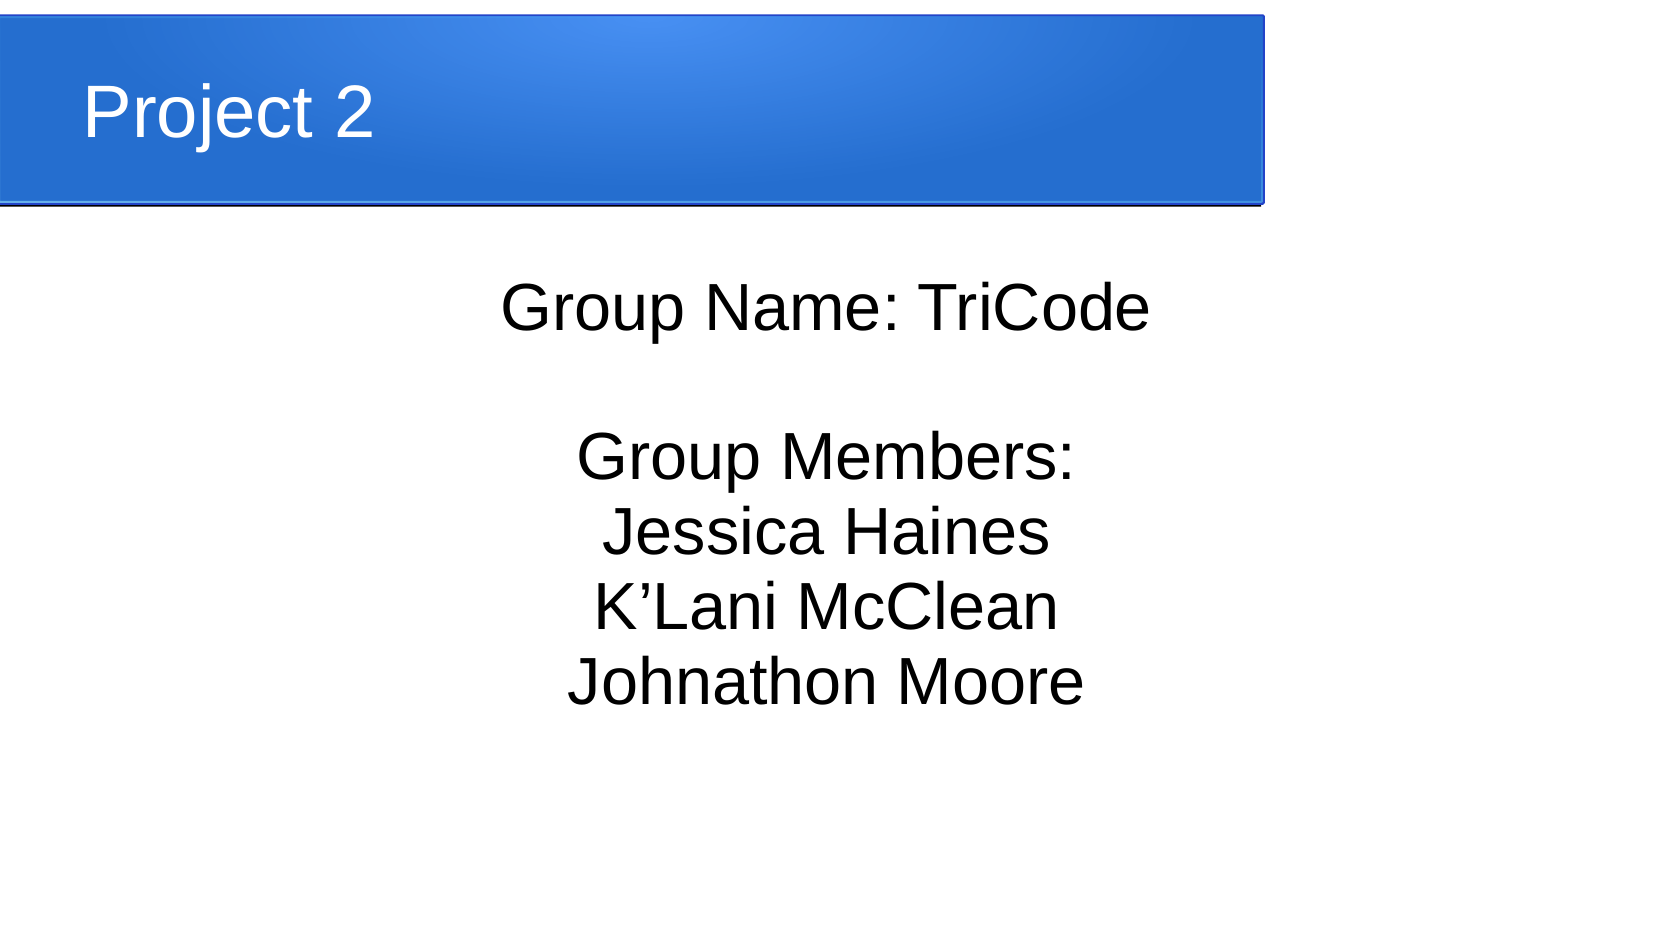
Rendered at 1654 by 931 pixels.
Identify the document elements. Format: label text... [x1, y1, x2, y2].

subtitle Group Name: TriCode Group Members: Jessica Haines K’Lani McClean Johnathon Moore [82, 224, 1571, 764]
title Project 2 [82, 35, 1235, 189]
